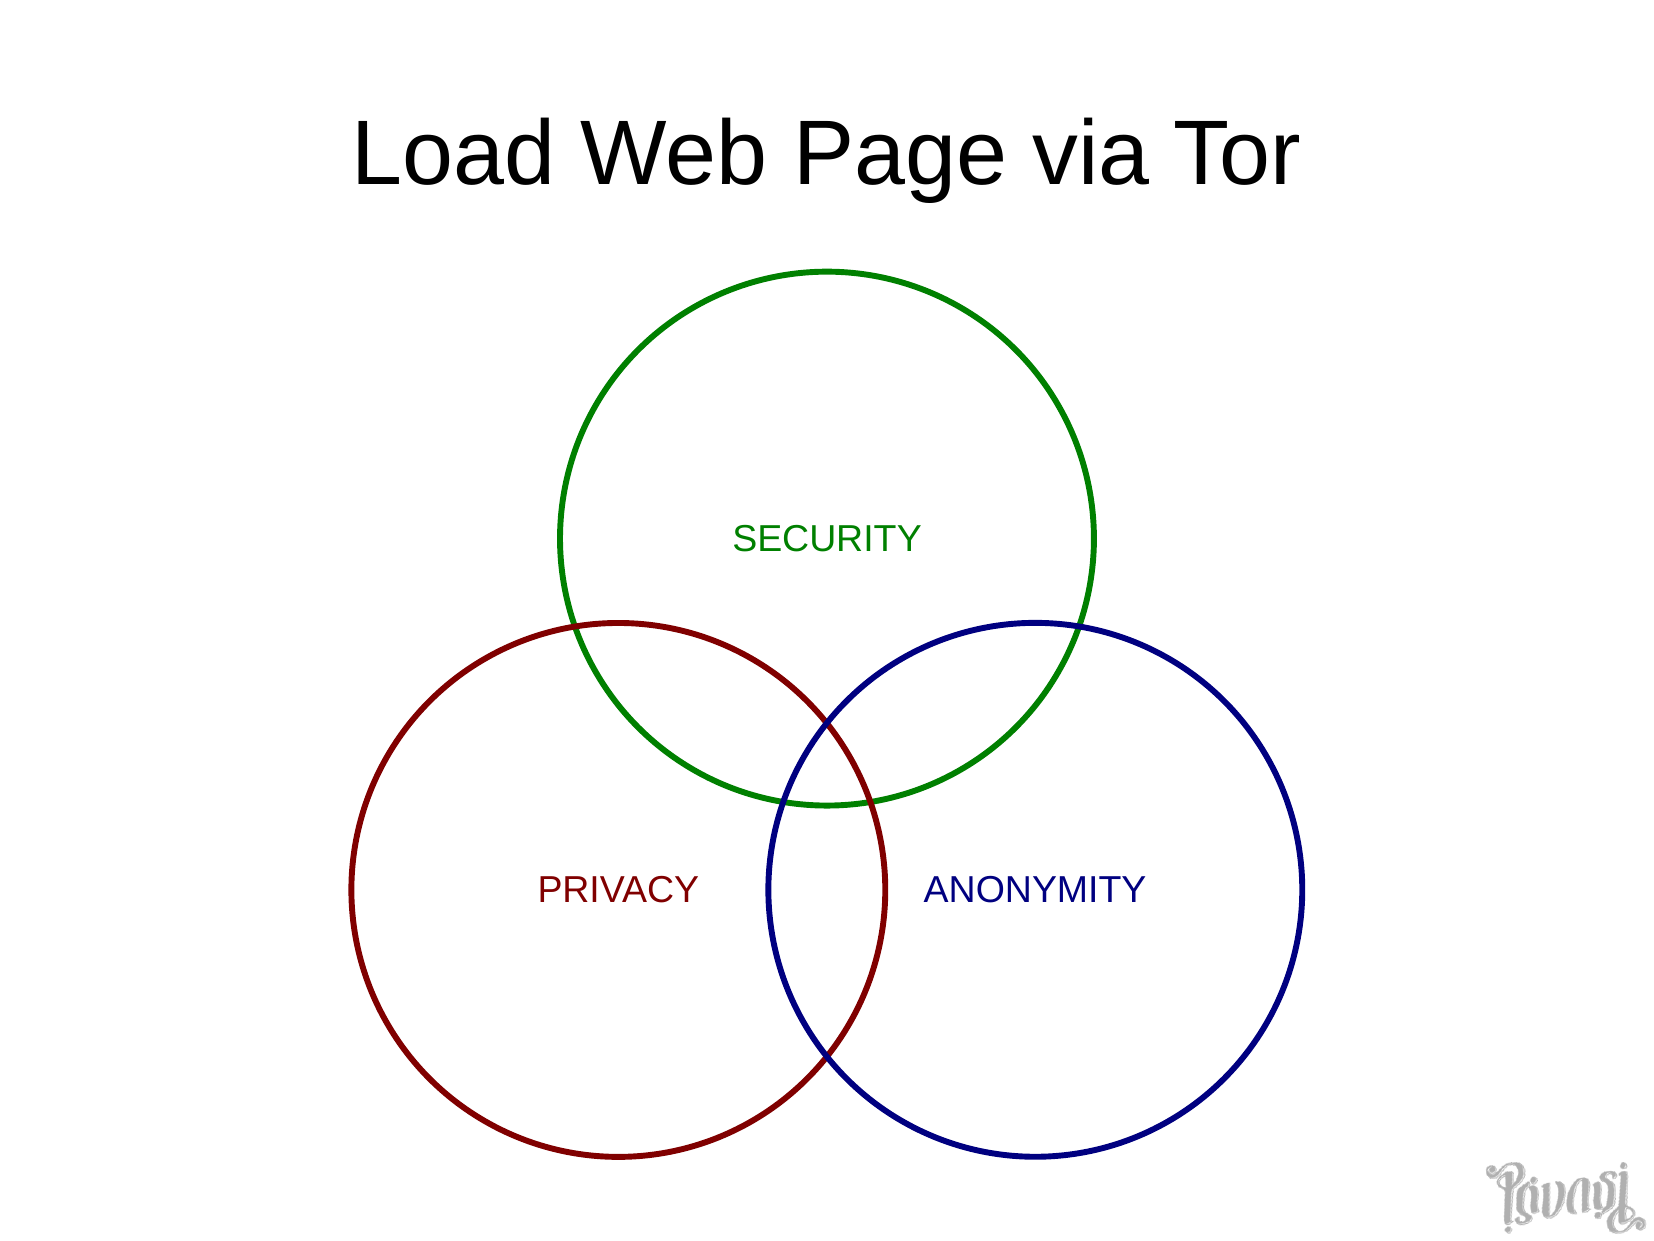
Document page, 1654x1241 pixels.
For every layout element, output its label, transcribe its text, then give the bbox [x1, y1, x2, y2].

title Load Web Page via Tor [82, 49, 1571, 257]
picture [1484, 1147, 1648, 1241]
text_box PRIVACY [351, 622, 827, 1157]
text_box ANONYMITY [768, 622, 1303, 1157]
text_box SECURITY [560, 271, 1094, 722]
